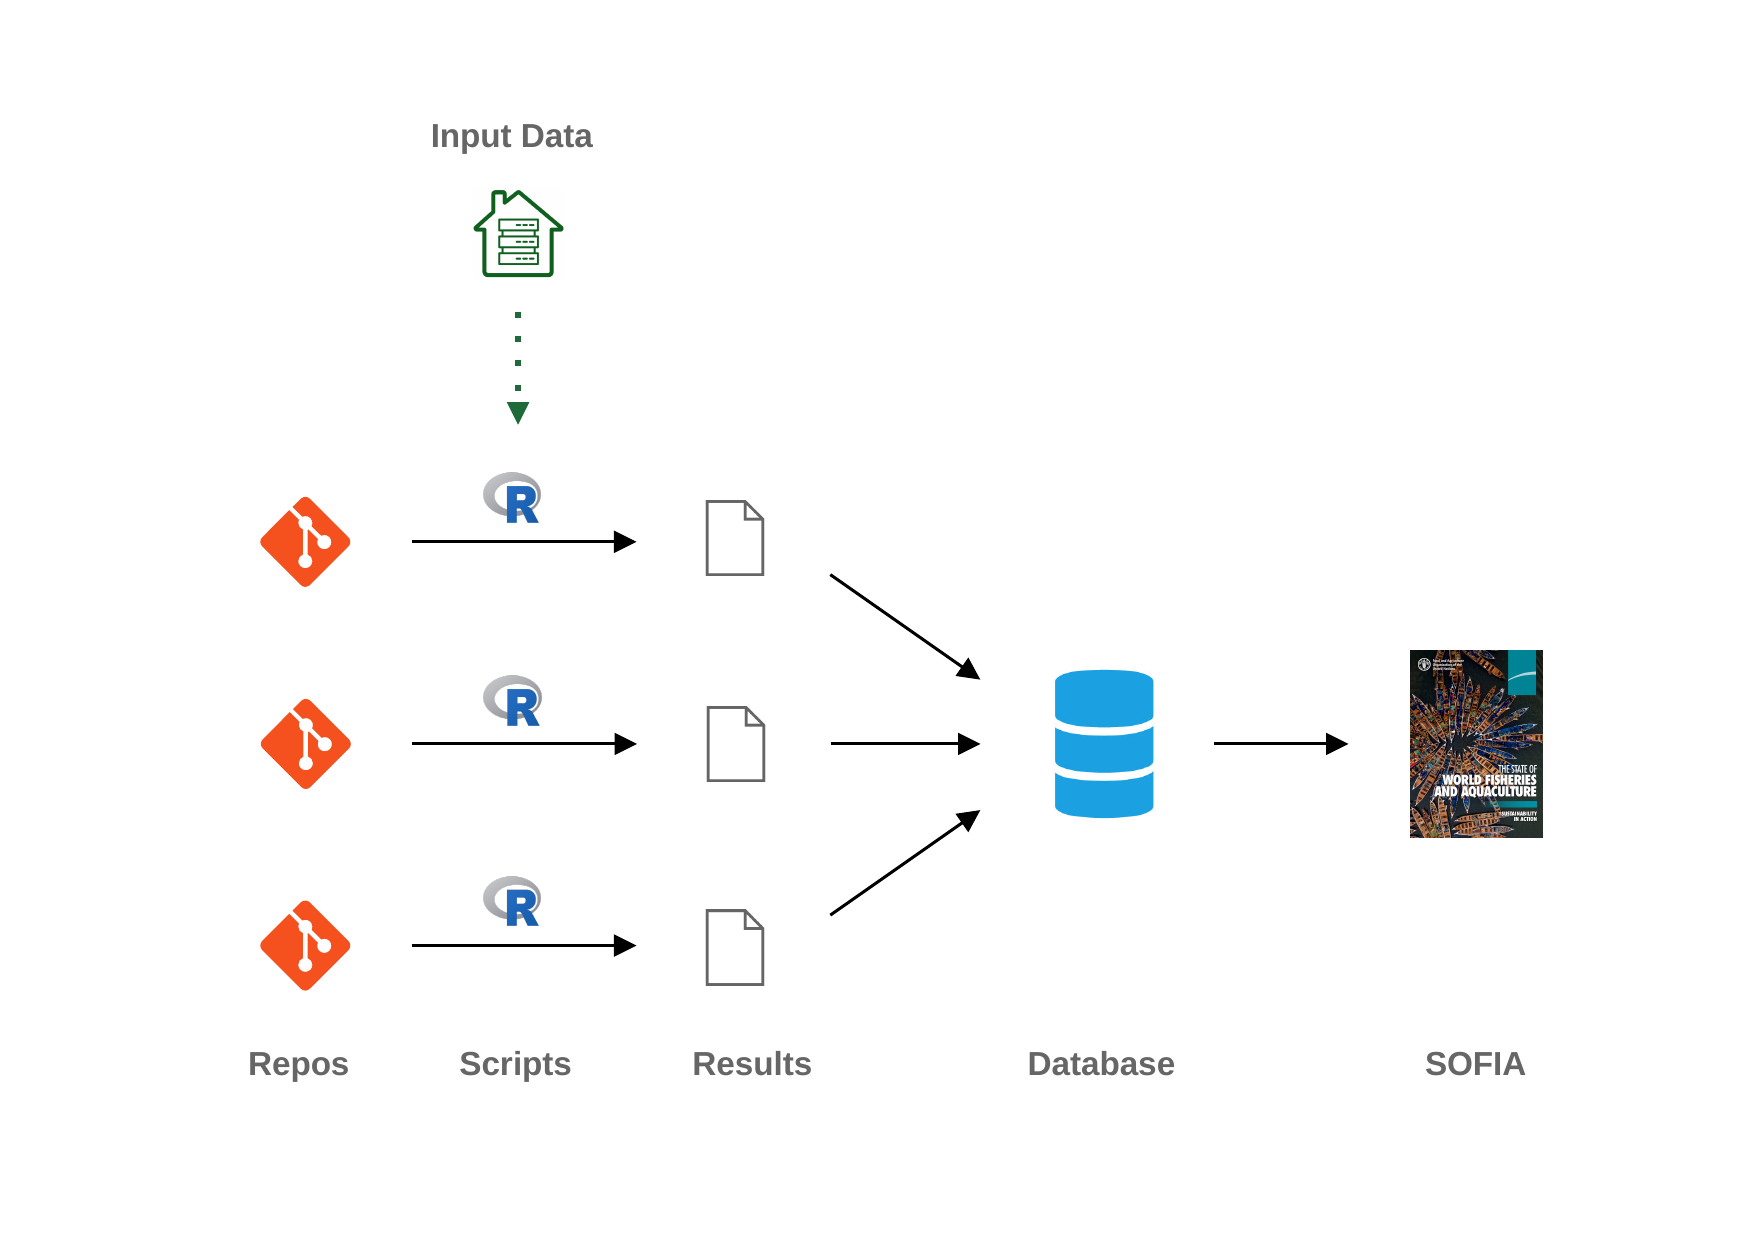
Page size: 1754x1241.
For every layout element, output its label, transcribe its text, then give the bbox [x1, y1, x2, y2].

picture [248, 484, 363, 599]
picture [1022, 661, 1186, 826]
text_box Input Data [416, 110, 624, 163]
text_box Repos [233, 1038, 365, 1091]
picture [483, 876, 541, 927]
text_box Scripts [444, 1038, 587, 1091]
picture [698, 706, 774, 782]
picture [473, 188, 564, 279]
picture [248, 686, 363, 801]
picture [248, 888, 363, 1003]
picture [697, 500, 773, 576]
text_box Results [677, 1038, 828, 1091]
picture [1410, 650, 1543, 838]
text_box Database [1012, 1038, 1191, 1091]
text_box SOFIA [1410, 1038, 1542, 1091]
picture [483, 675, 542, 726]
picture [483, 472, 541, 523]
picture [697, 909, 773, 986]
